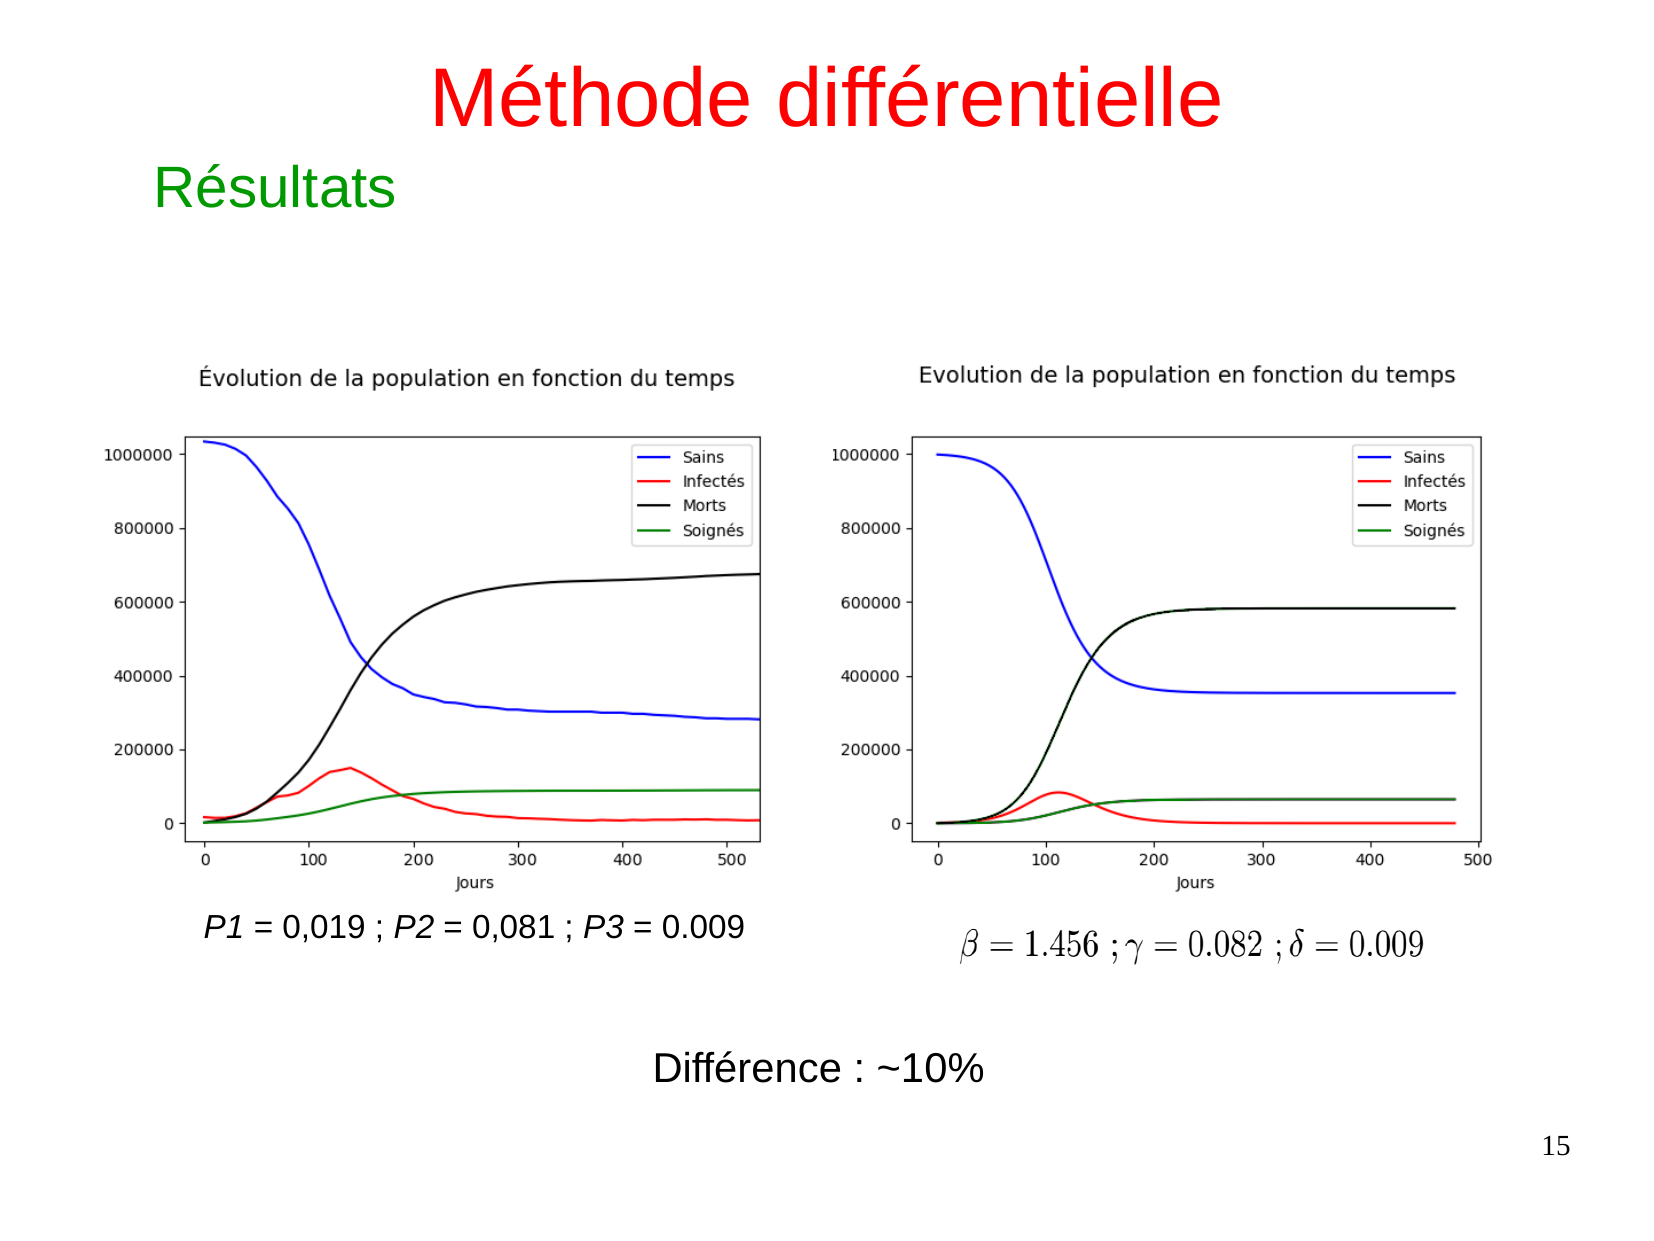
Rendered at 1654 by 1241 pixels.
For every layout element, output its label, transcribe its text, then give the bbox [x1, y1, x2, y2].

list Résultats [82, 201, 1571, 875]
text_box P1 = 0,019 ; P2 = 0,081 ; P3 = 0.009 [188, 901, 804, 954]
text_box Différence : ~10% [637, 1037, 1016, 1099]
title Méthode différentielle [82, 0, 1571, 201]
picture [100, 354, 1554, 987]
